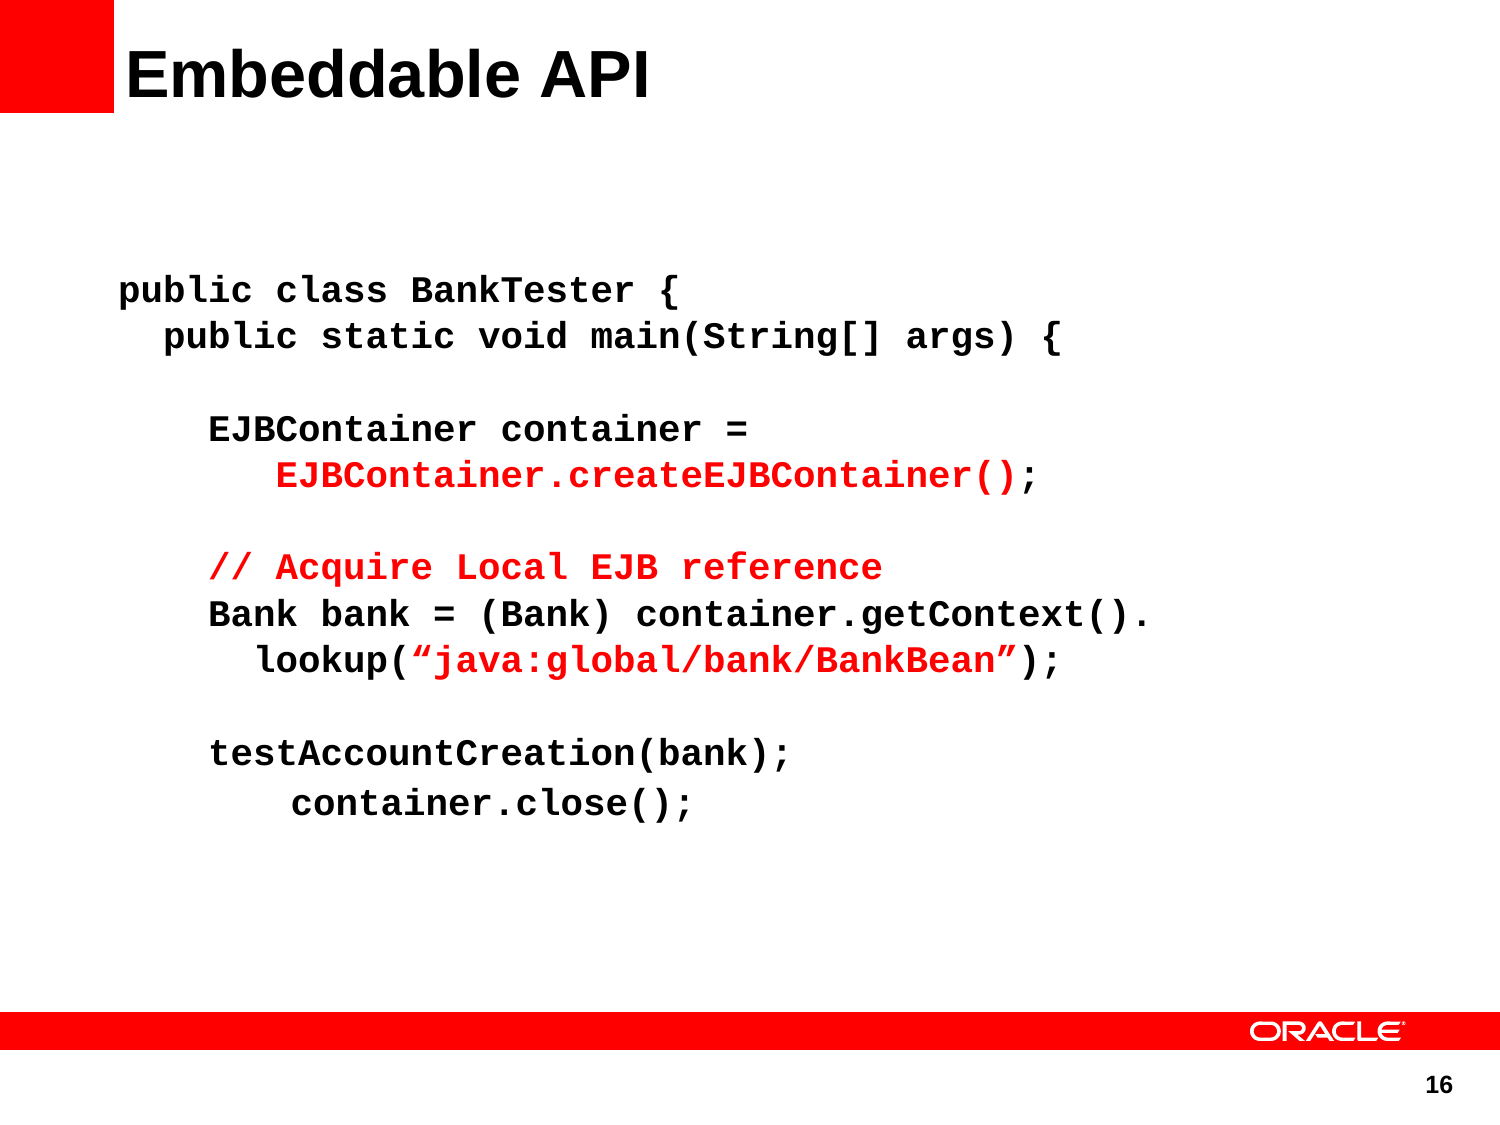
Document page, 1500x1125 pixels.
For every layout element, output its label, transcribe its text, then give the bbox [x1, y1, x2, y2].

picture [0, 1012, 1500, 1050]
picture [0, 0, 114, 113]
title Embeddable API [125, 37, 1384, 186]
text_box public class BankTester { public static void main(String[] args) { EJBContainer container = EJBContainer.createEJBContainer(); // Acquire Local EJB reference Bank bank = (Bank) container.getContext(). lookup(“java:global/bank/BankBean”); testAccountCreation(bank); container.close(); [118, 263, 1303, 968]
